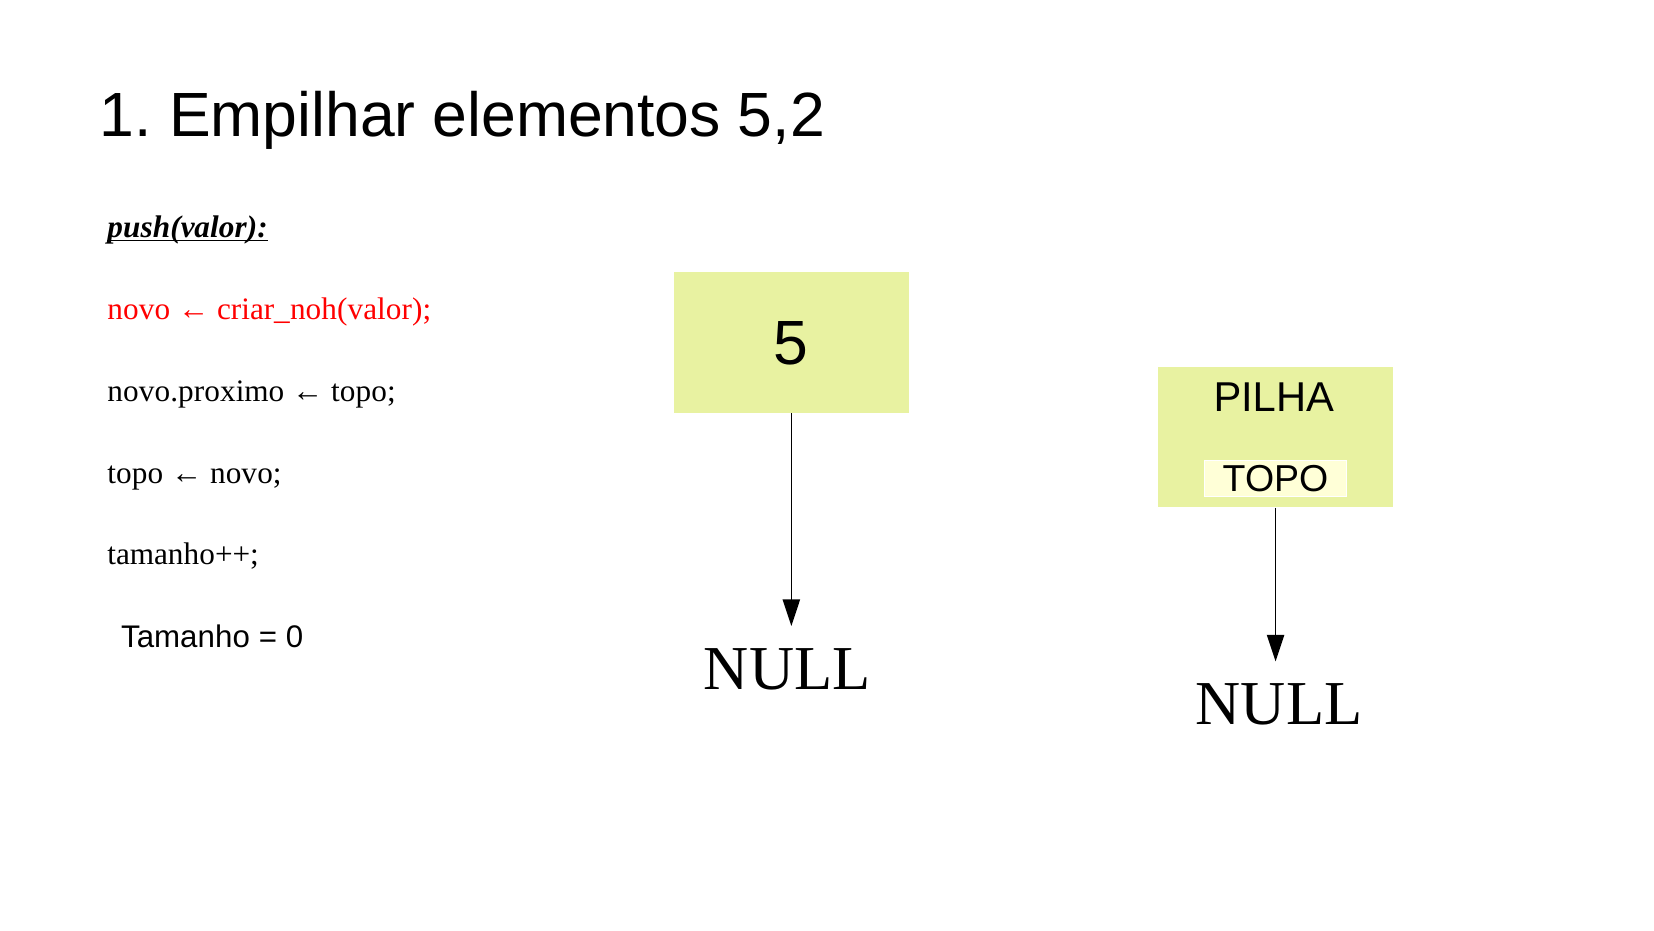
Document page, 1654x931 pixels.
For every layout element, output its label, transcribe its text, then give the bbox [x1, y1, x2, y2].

text_box TOPO [1204, 460, 1347, 497]
text_box Tamanho = 0 [106, 611, 321, 662]
text_box push(valor): novo ← criar_noh(valor); novo.proximo ← topo; topo ← novo; tamanho++; [92, 199, 544, 579]
text_box [1157, 366, 1394, 508]
text_box NULL [689, 625, 886, 704]
text_box 5 [673, 271, 910, 414]
title 1. Empilhar elementos 5,2 [82, 37, 1571, 193]
text_box PILHA [1198, 366, 1353, 428]
text_box NULL [1181, 661, 1382, 743]
